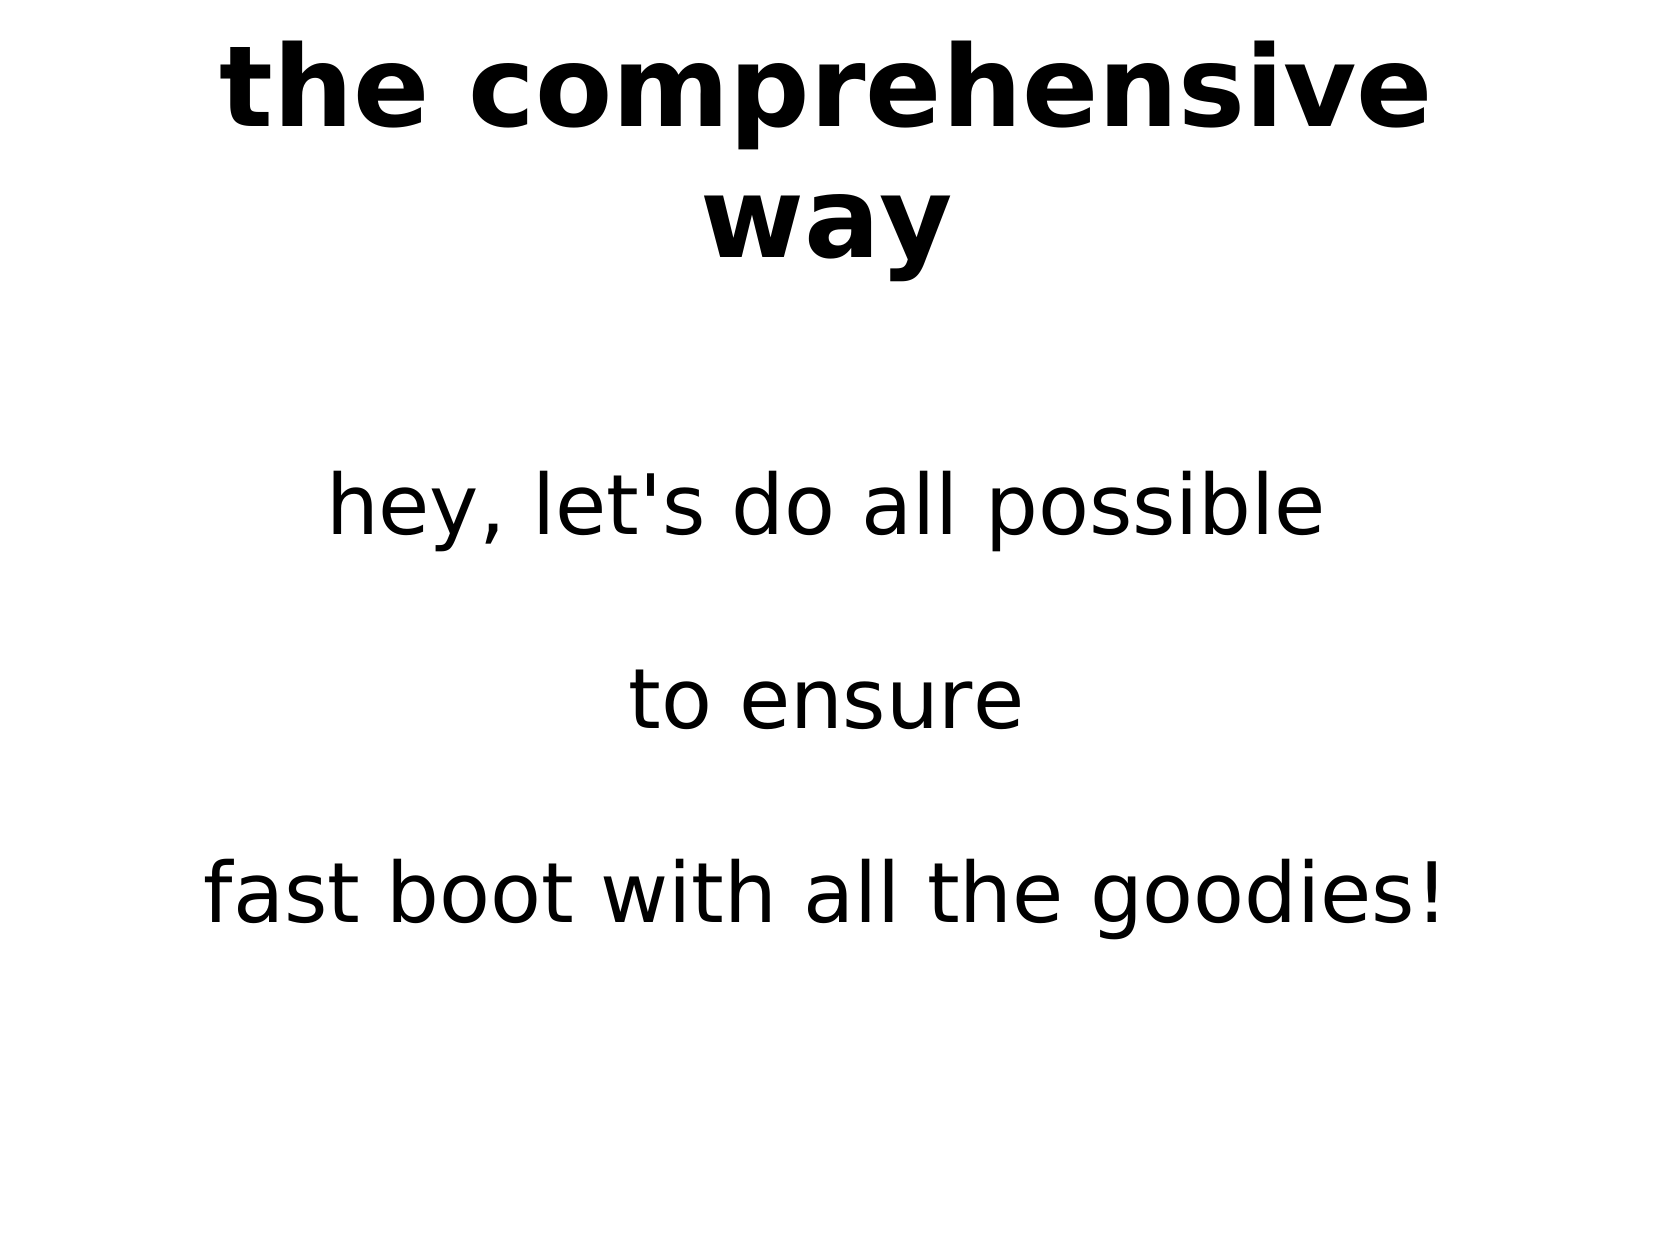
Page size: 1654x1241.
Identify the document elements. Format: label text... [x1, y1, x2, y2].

subtitle hey, let's do all possible to ensure fast boot with all the goodies! [82, 290, 1571, 1109]
title the comprehensive way [82, 49, 1571, 257]
